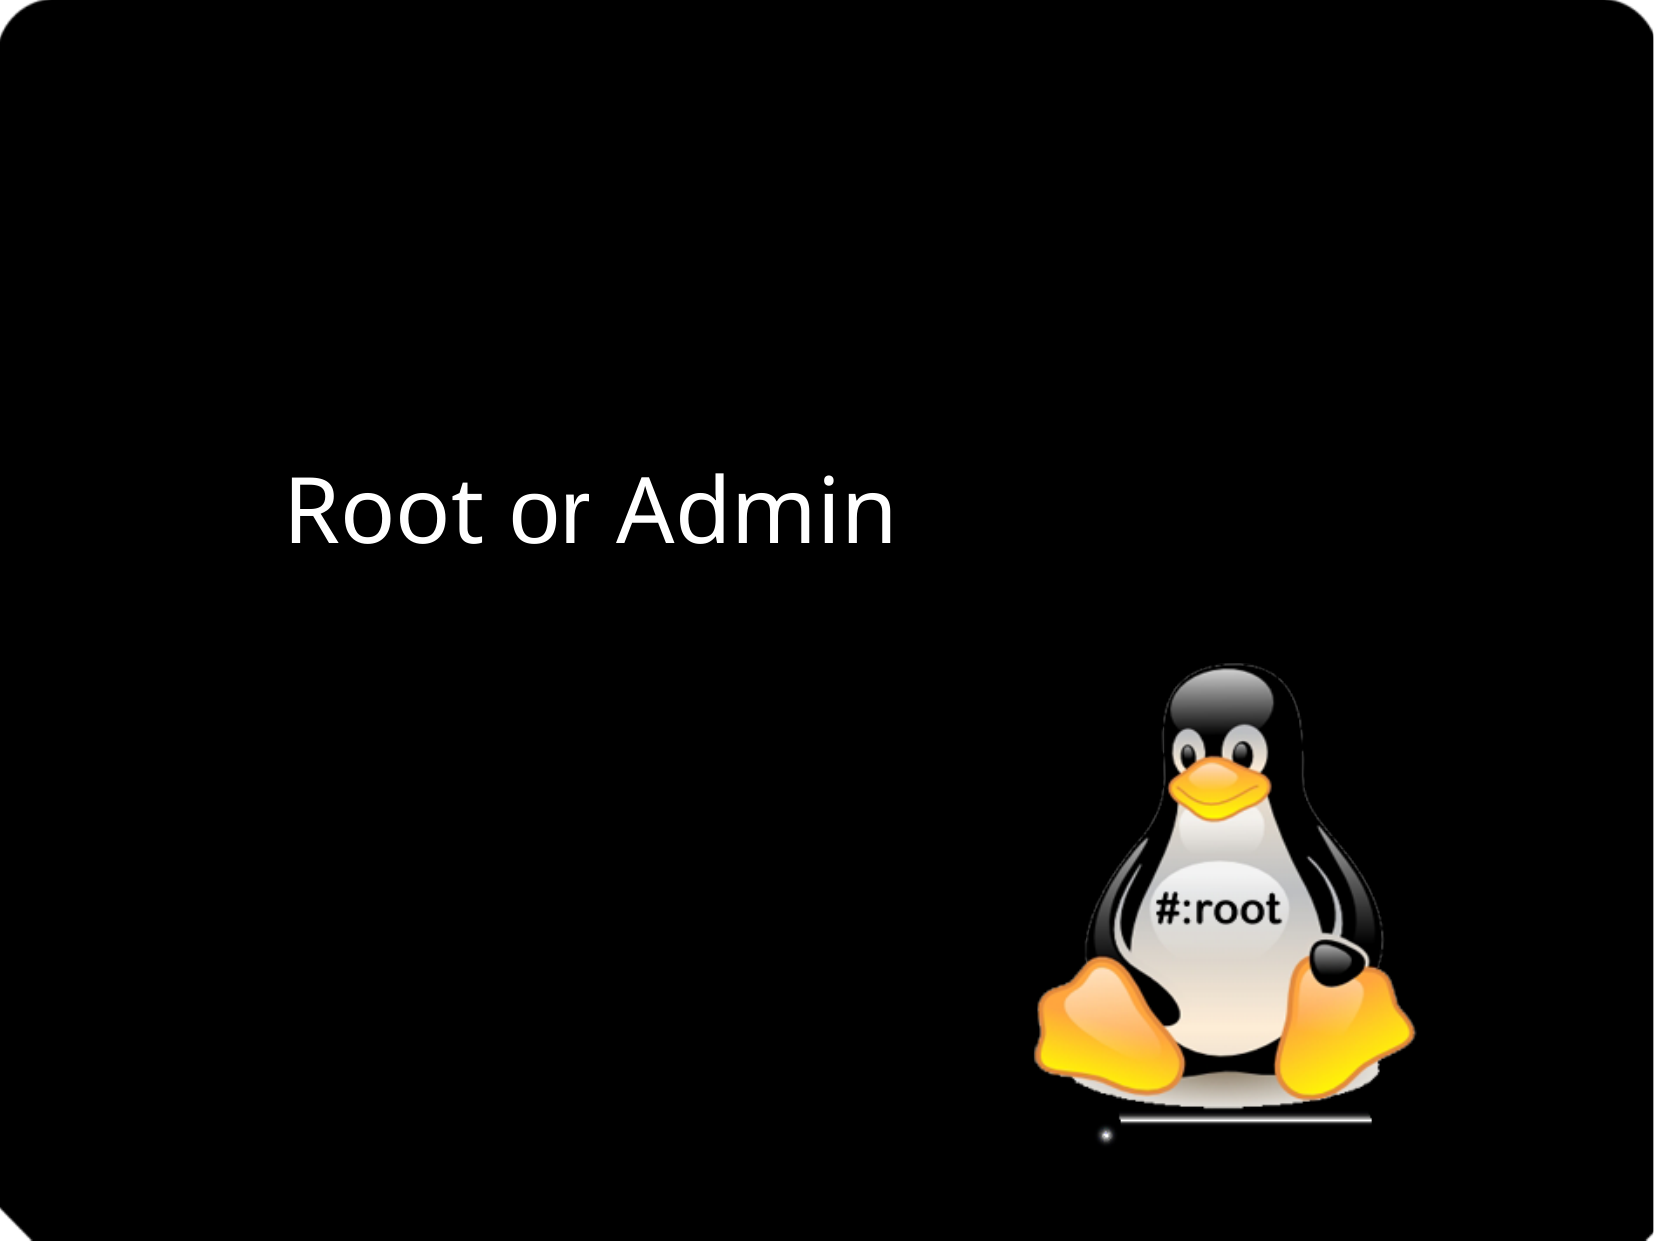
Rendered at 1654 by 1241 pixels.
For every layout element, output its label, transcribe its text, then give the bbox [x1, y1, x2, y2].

picture [0, 0, 1654, 1241]
title Root or Admin [0, 405, 1336, 613]
